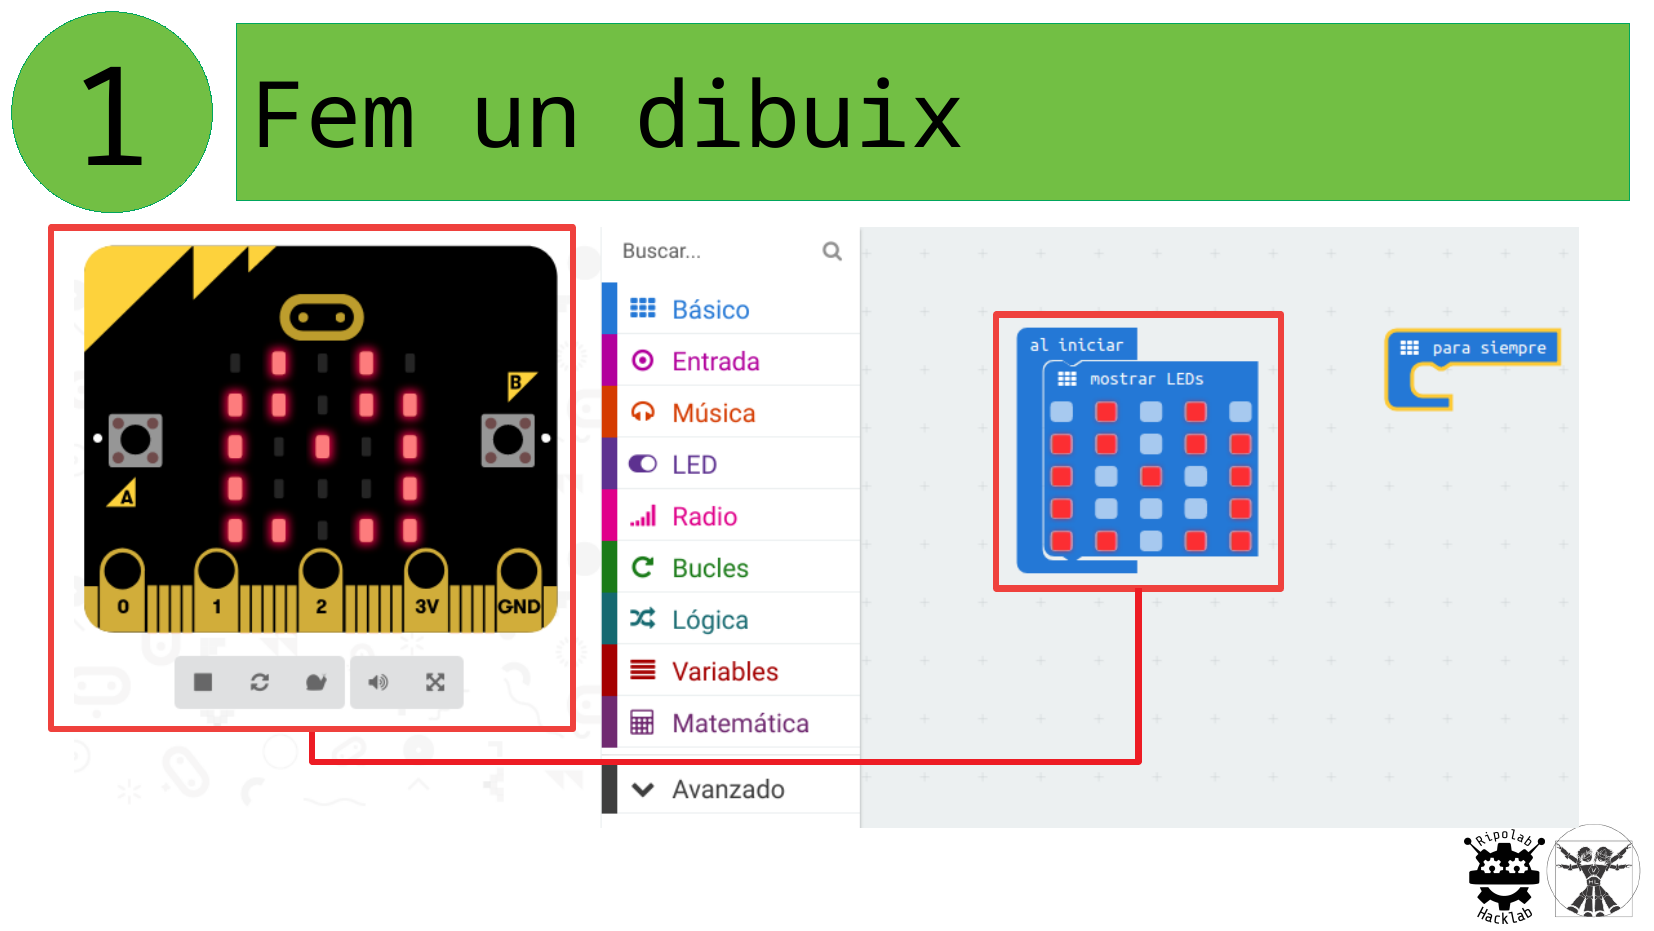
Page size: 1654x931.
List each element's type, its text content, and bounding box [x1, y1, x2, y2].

picture [74, 231, 570, 726]
text_box 1 [11, 11, 213, 213]
picture [74, 227, 1642, 924]
text_box Fem un dibuix [236, 23, 1630, 201]
picture [999, 318, 1278, 585]
